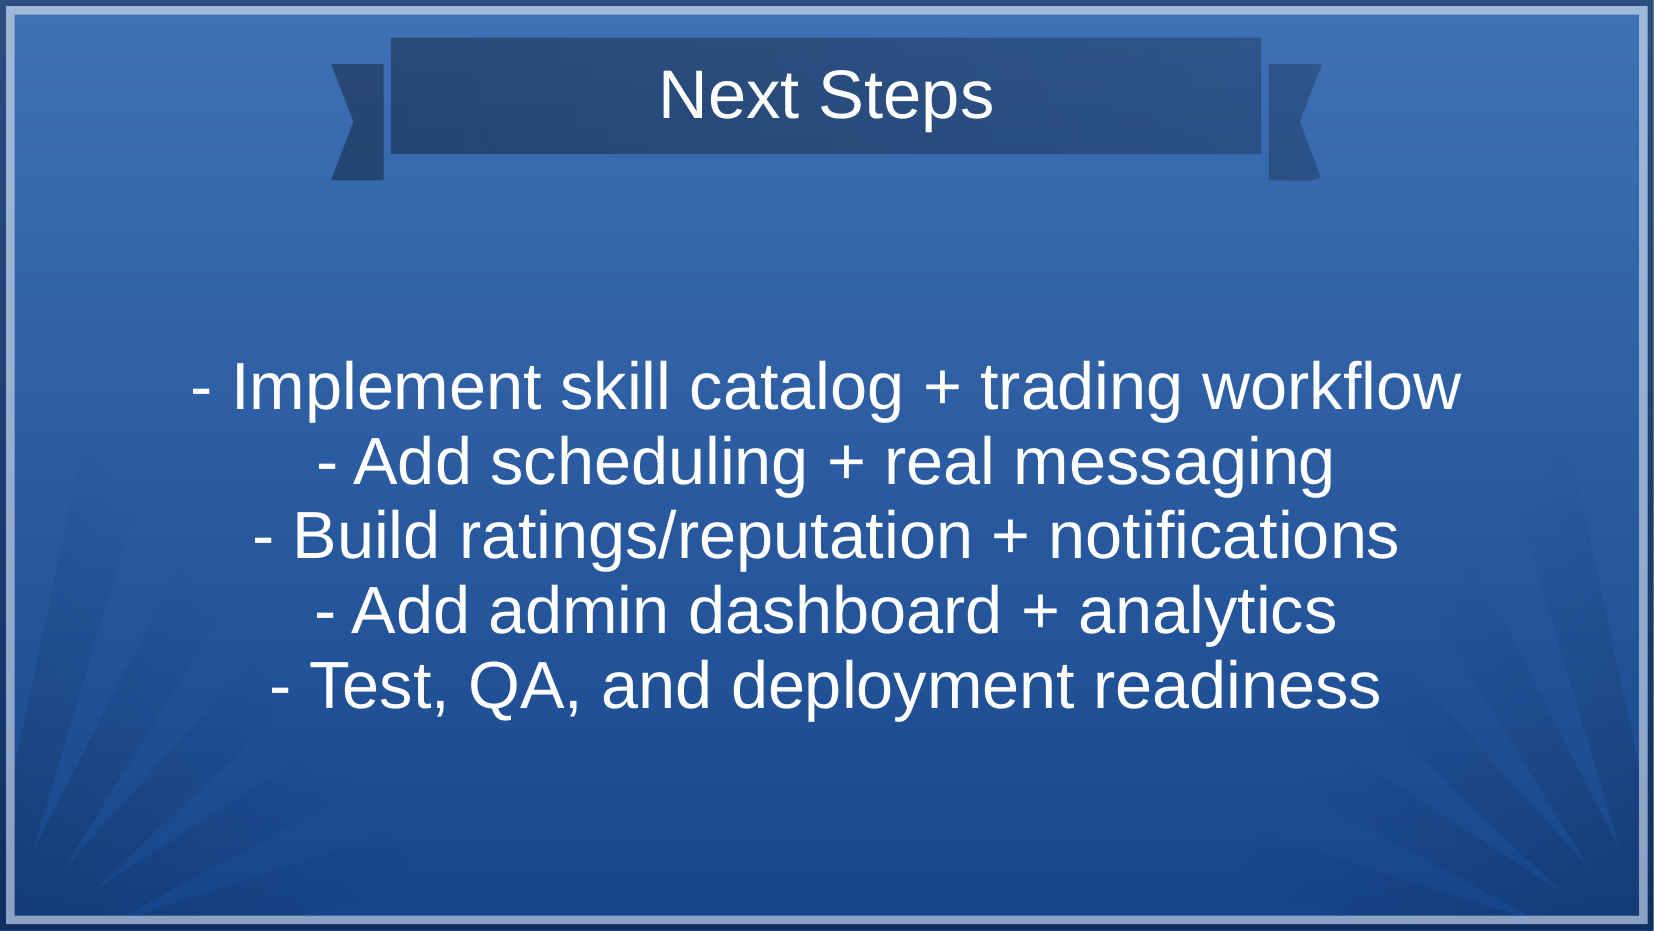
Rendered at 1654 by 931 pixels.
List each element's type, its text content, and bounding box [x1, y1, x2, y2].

subtitle - Implement skill catalog + trading workflow - Add scheduling + real messaging - Build ratings/reputation + notifications - Add admin dashboard + analytics - Test, QA, and deployment readiness [82, 224, 1571, 848]
title Next Steps [389, 35, 1264, 154]
